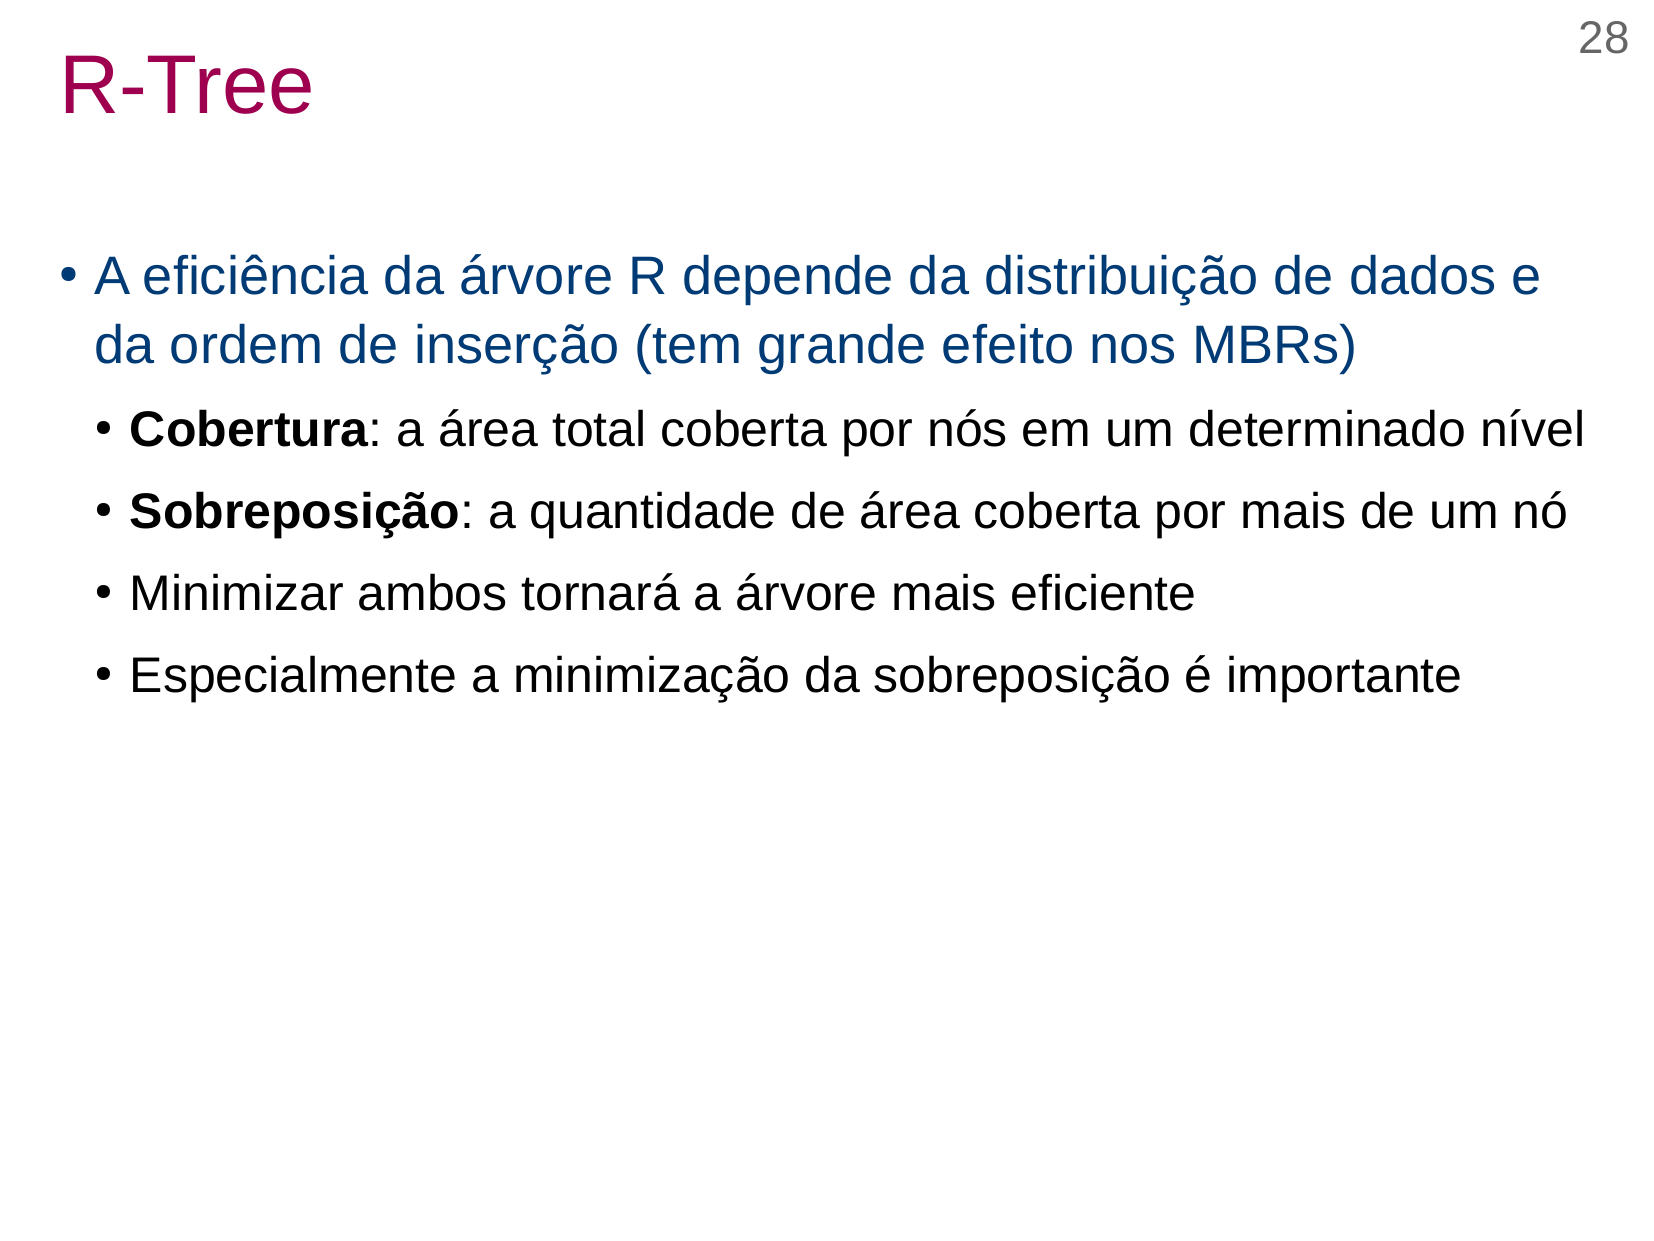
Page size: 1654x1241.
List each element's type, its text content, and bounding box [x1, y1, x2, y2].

list A eficiência da árvore R depende da distribuição de dados e da ordem de inserção (tem grande efeito nos MBRs) Cobertura: a área total coberta por nós em um determinado nível Sobreposição: a quantidade de área coberta por mais de um nó Minimizar ambos tornará a árvore mais eficiente Especialmente a minimização da sobreposição é importante [59, 236, 1595, 1211]
title R-Tree [59, 29, 1595, 148]
